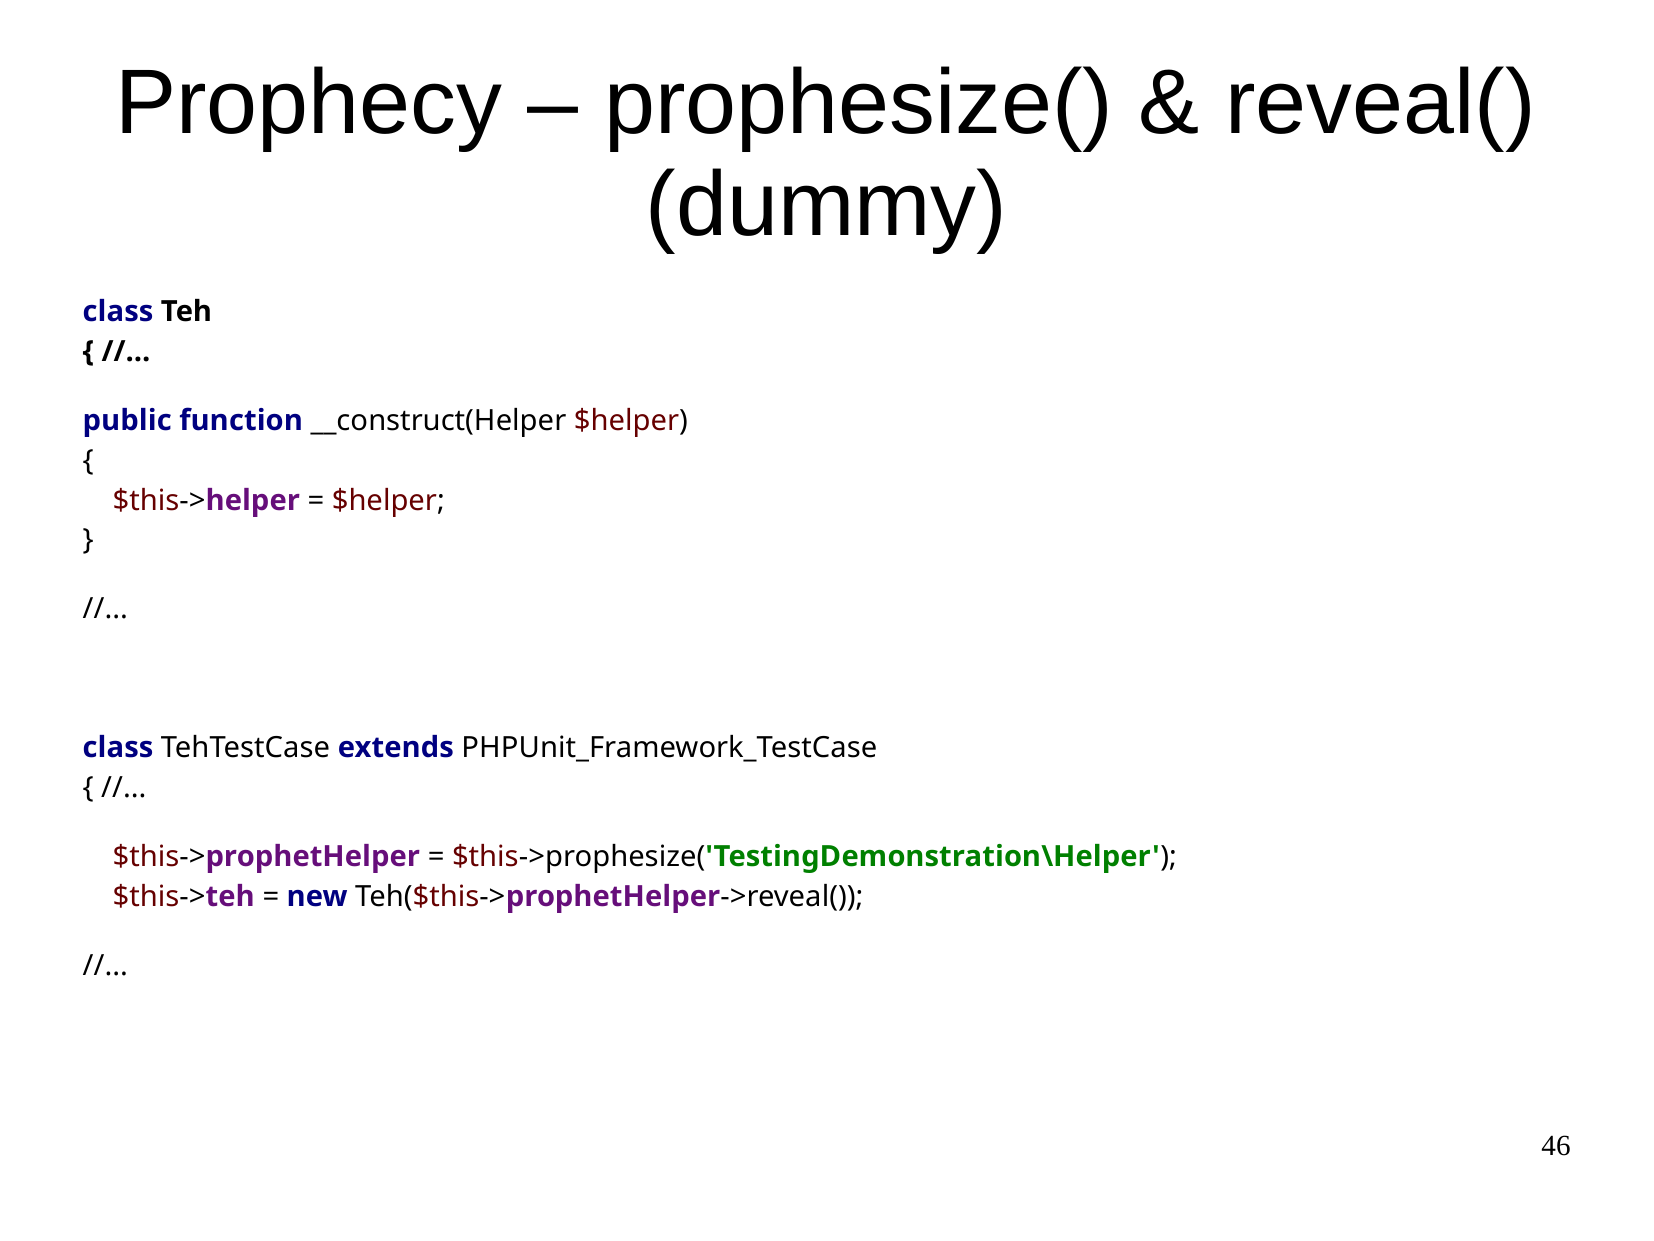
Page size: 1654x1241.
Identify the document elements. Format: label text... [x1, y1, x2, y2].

list class Teh { //... public function __construct(Helper $helper) { $this->helper = $helper; } //... class TehTestCase extends PHPUnit_Framework_TestCase { //... $this->prophetHelper = $this->prophesize('TestingDemonstration\Helper'); $this->teh = new Teh($this->prophetHelper->reveal()); //... [82, 290, 1571, 1010]
title Prophecy – prophesize() & reveal() (dummy) [82, 49, 1571, 257]
